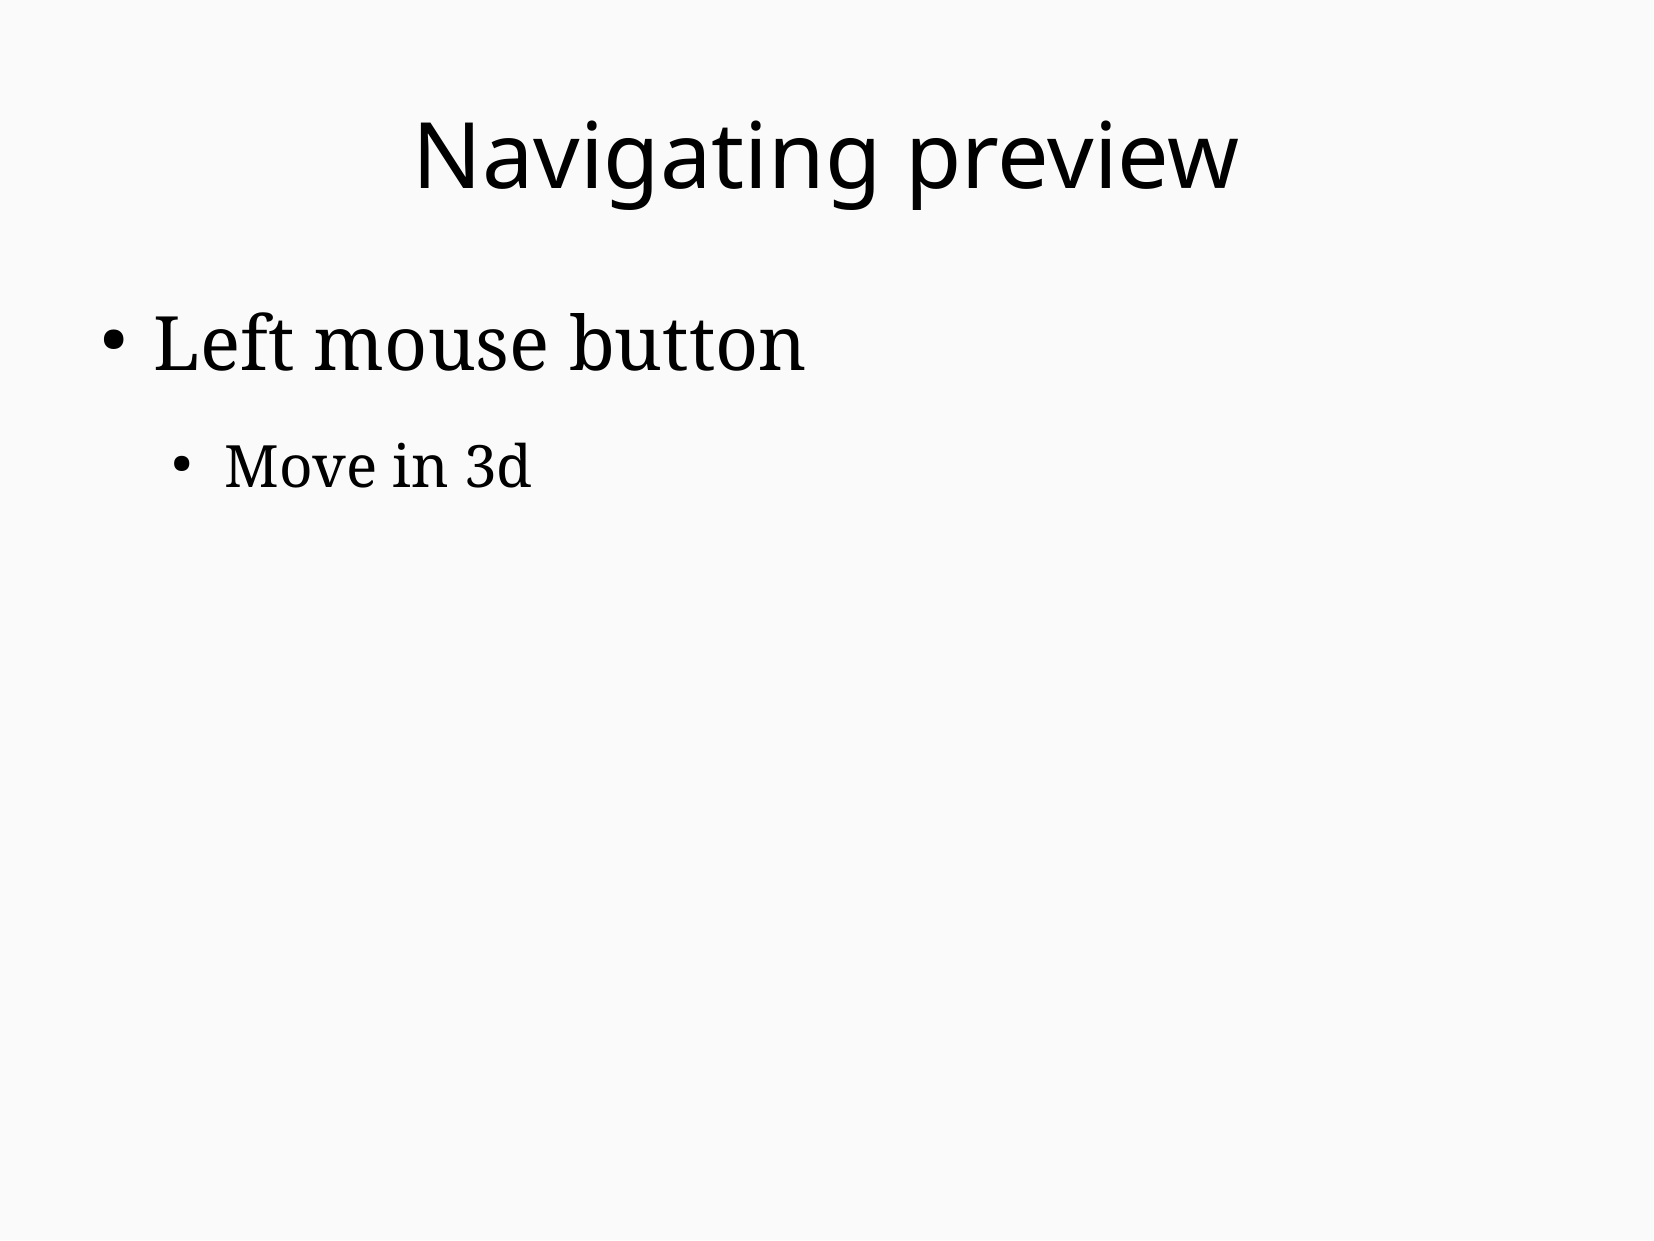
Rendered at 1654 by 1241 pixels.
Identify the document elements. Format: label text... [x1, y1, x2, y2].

list Left mouse button Move in 3d [82, 290, 1571, 1010]
title Navigating preview [82, 49, 1571, 257]
